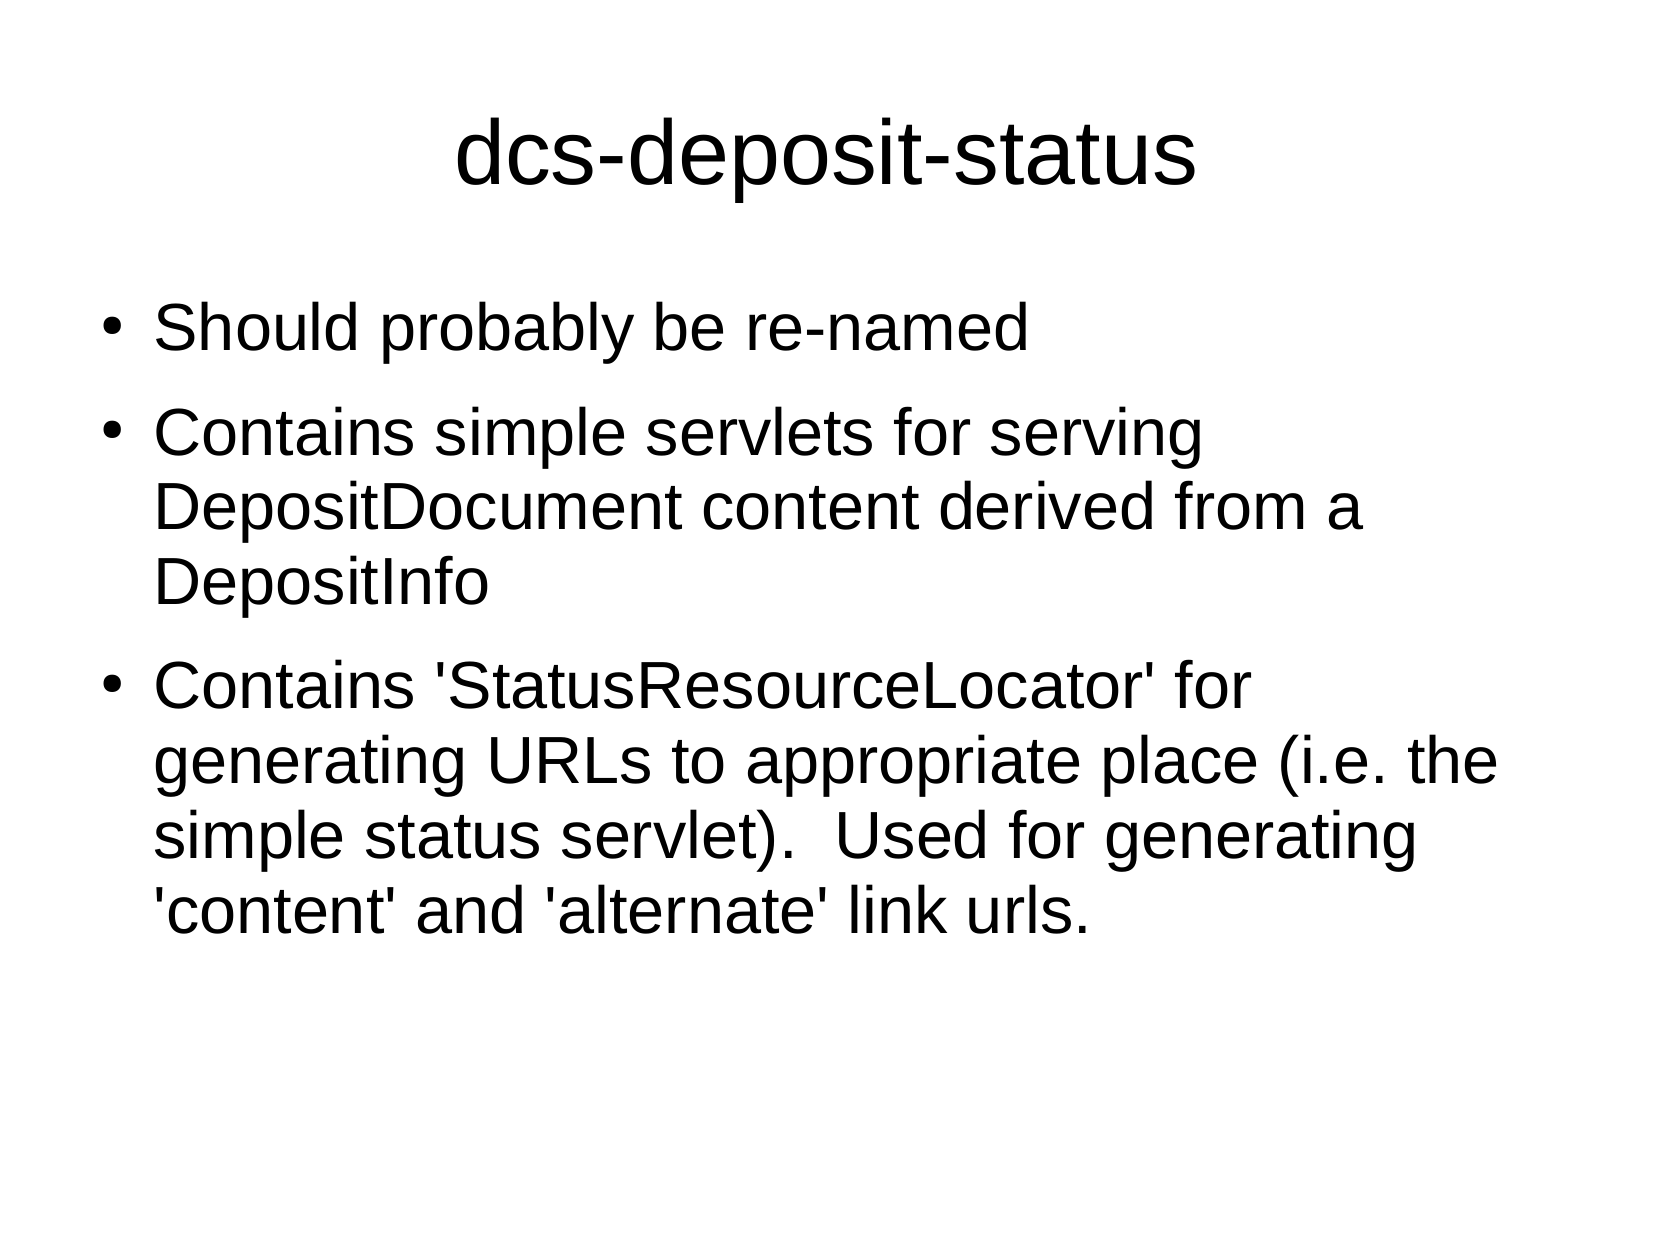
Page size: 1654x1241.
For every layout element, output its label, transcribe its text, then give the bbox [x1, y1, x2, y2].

title dcs-deposit-status [82, 56, 1571, 250]
list Should probably be re-named Contains simple servlets for serving DepositDocument content derived from a DepositInfo Contains 'StatusResourceLocator' for generating URLs to appropriate place (i.e. the simple status servlet). Used for generating 'content' and 'alternate' link urls. [82, 290, 1571, 1109]
